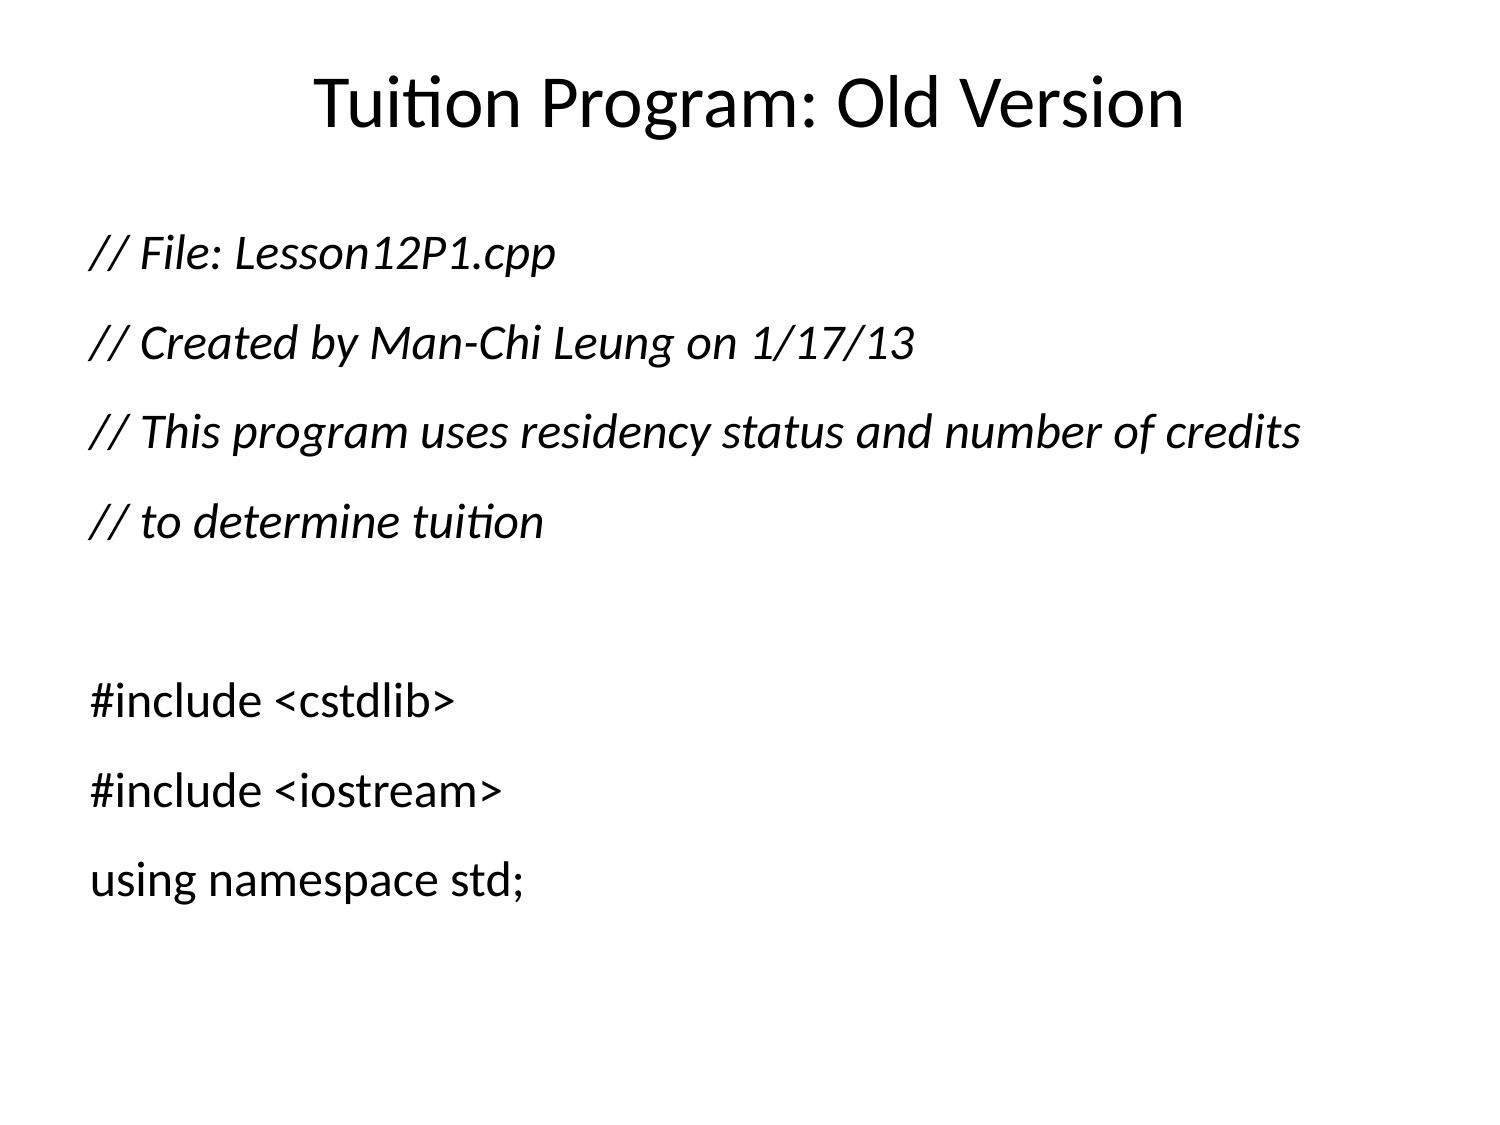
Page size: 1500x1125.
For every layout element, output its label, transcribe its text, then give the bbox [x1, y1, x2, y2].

list // File: Lesson12P1.cpp // Created by Man-Chi Leung on 1/17/13 // This program uses residency status and number of credits // to determine tuition #include <cstdlib> #include <iostream> using namespace std; [75, 212, 1450, 955]
title Tuition Program: Old Version [75, 45, 1425, 212]
